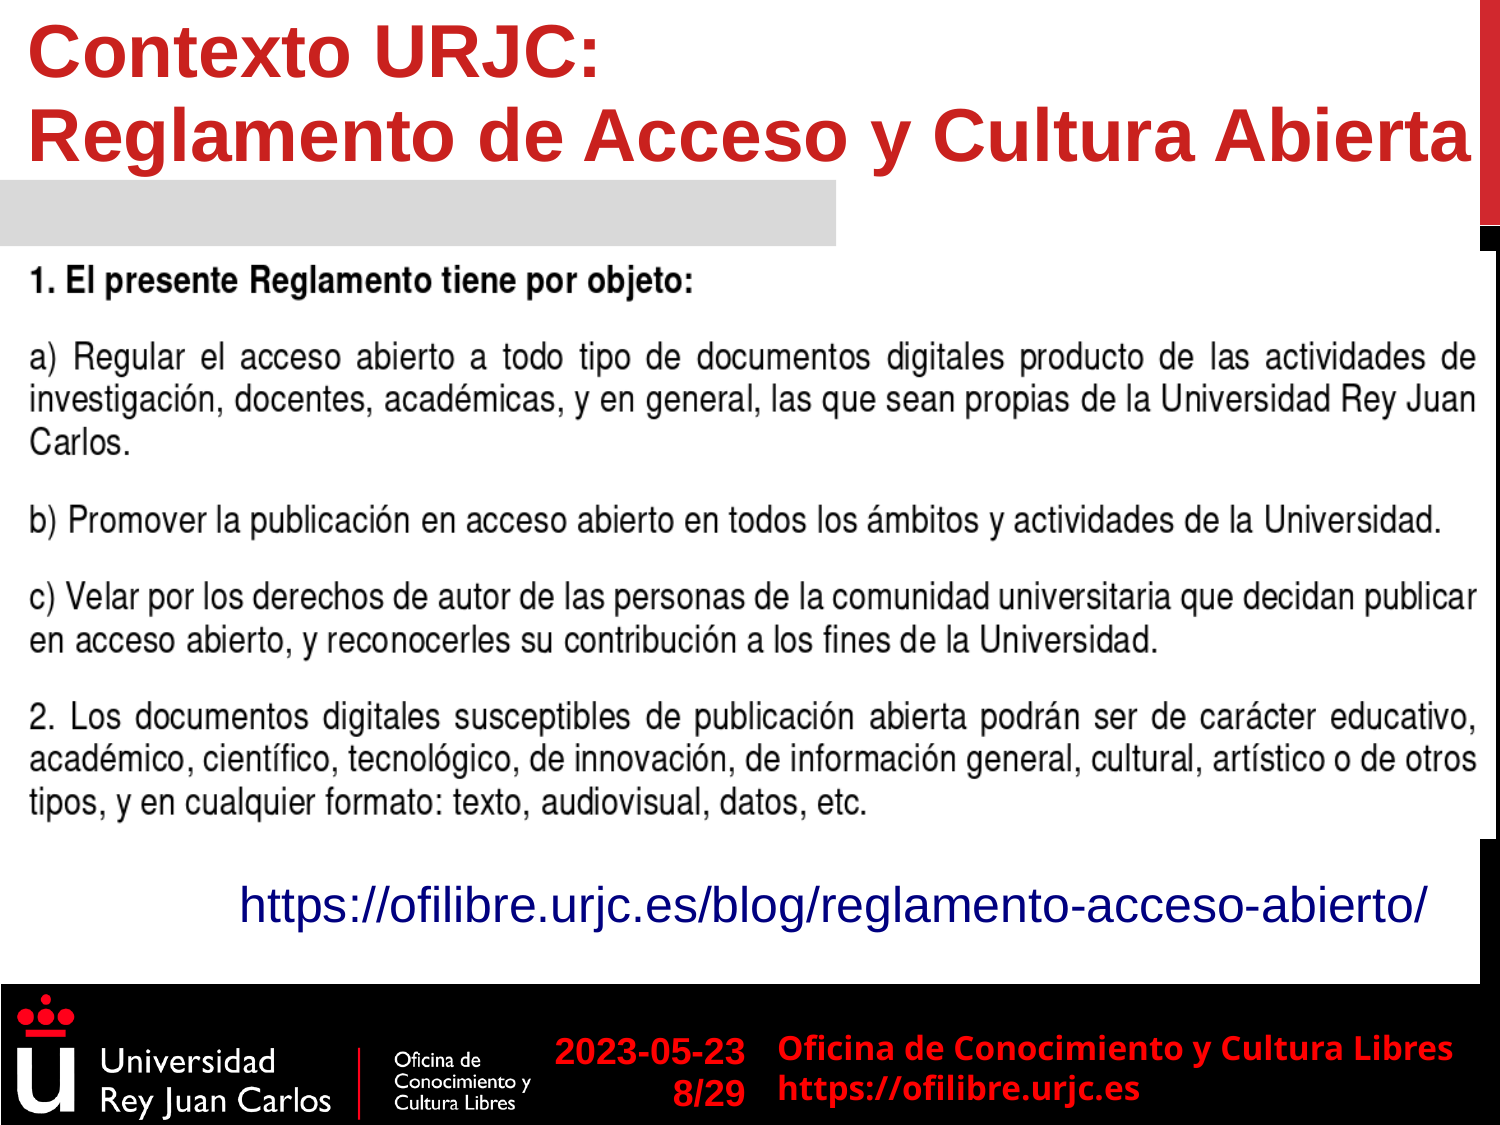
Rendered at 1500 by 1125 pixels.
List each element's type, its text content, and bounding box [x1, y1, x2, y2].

picture [14, 251, 1496, 839]
picture [17, 994, 531, 1120]
text_box https://ofilibre.urjc.es/blog/reglamento-acceso-abierto/ [225, 870, 1486, 961]
text_box Contexto URJC: Reglamento de Acceso y Cultura Abierta [13, 2, 1491, 202]
